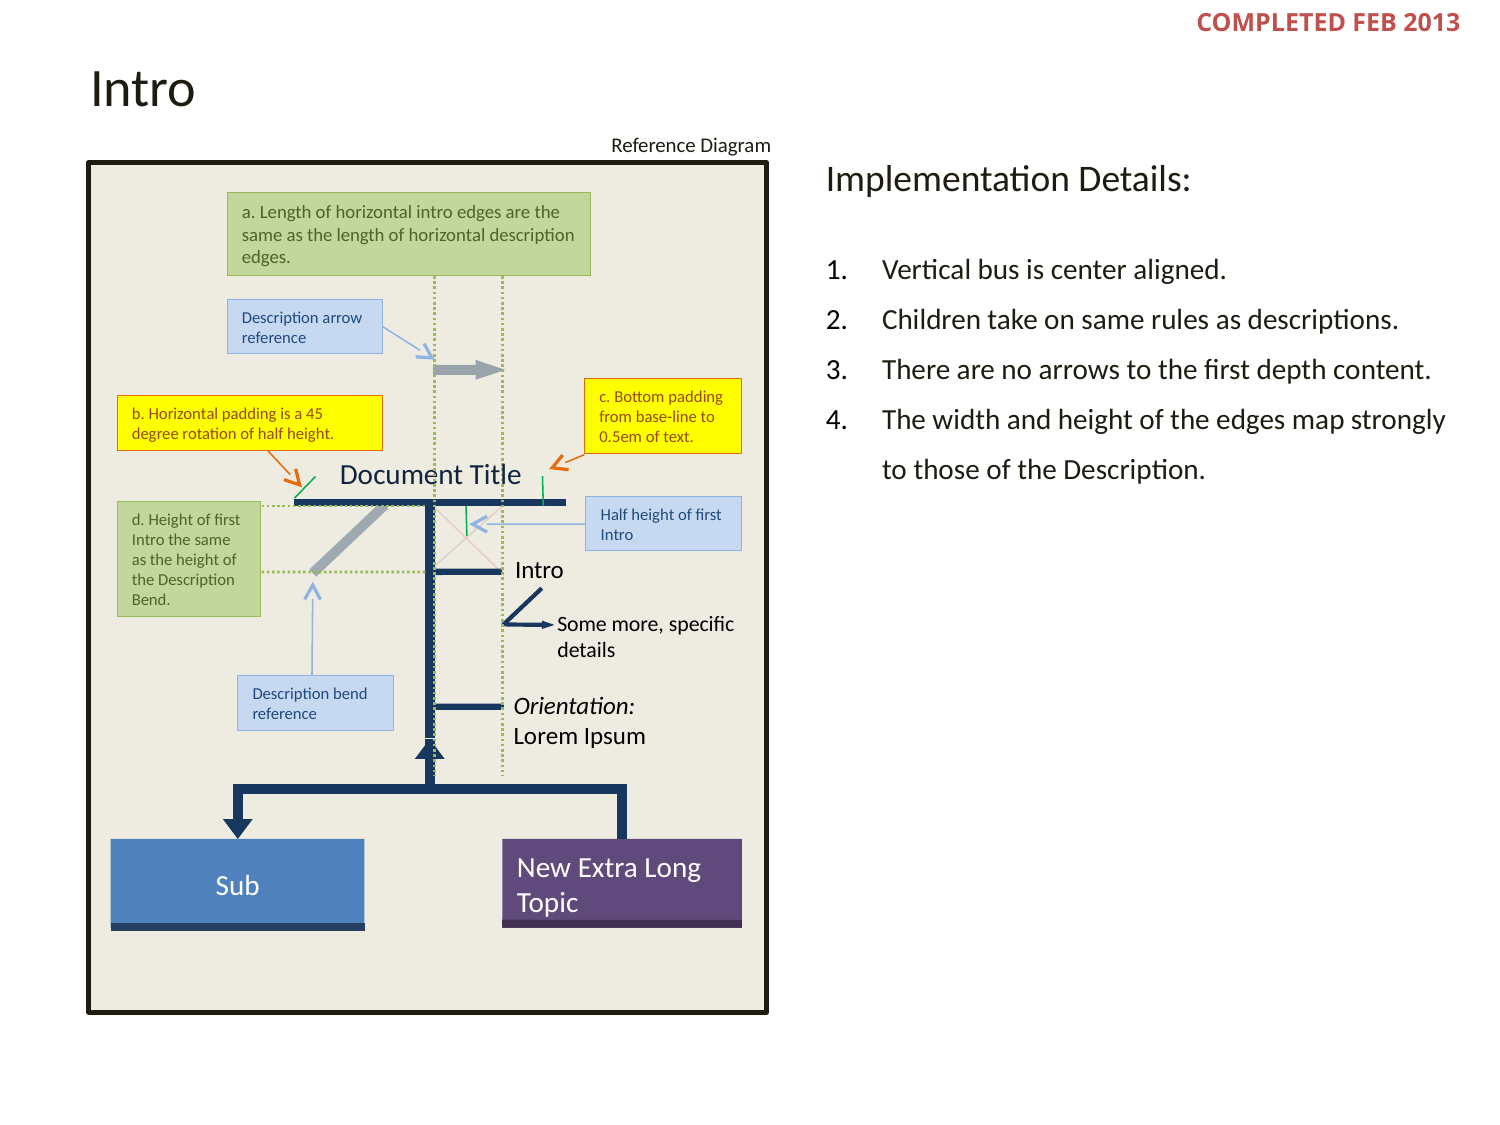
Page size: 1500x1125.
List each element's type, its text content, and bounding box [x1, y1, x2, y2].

title Intro [75, 45, 1439, 125]
text_box c. Bottom padding from base-line to 0.5em of text. [584, 378, 742, 454]
text_box b. Horizontal padding is a 45 degree rotation of half height. [117, 395, 383, 451]
text_box Sub [110, 838, 365, 923]
text_box Some more, specific details [542, 601, 755, 671]
text_box New Extra Long Topic [502, 838, 742, 919]
text_box Vertical bus is center aligned. Children take on same rules as descriptions. There are no arrows to the first depth content. The width and height of the edges map strongly to those of the Description. [811, 227, 1468, 493]
text_box [88, 162, 767, 1013]
text_box Intro [500, 546, 650, 611]
text_box a. Length of horizontal intro edges are the same as the length of horizontal description edges. [227, 192, 591, 276]
text_box Document Title [281, 439, 580, 507]
text_box Implementation Details: [811, 146, 1408, 207]
text_box Half height of first Intro [585, 496, 742, 551]
text_box Description arrow reference [227, 299, 383, 354]
text_box d. Height of first Intro the same as the height of the Description Bend. [117, 501, 261, 617]
text_box Reference Diagram [541, 124, 786, 165]
text_box Description bend reference [237, 675, 394, 731]
text_box Orientation: Lorem Ipsum [498, 682, 708, 747]
text_box COMPLETED FEB 2013 [1181, 0, 1476, 44]
